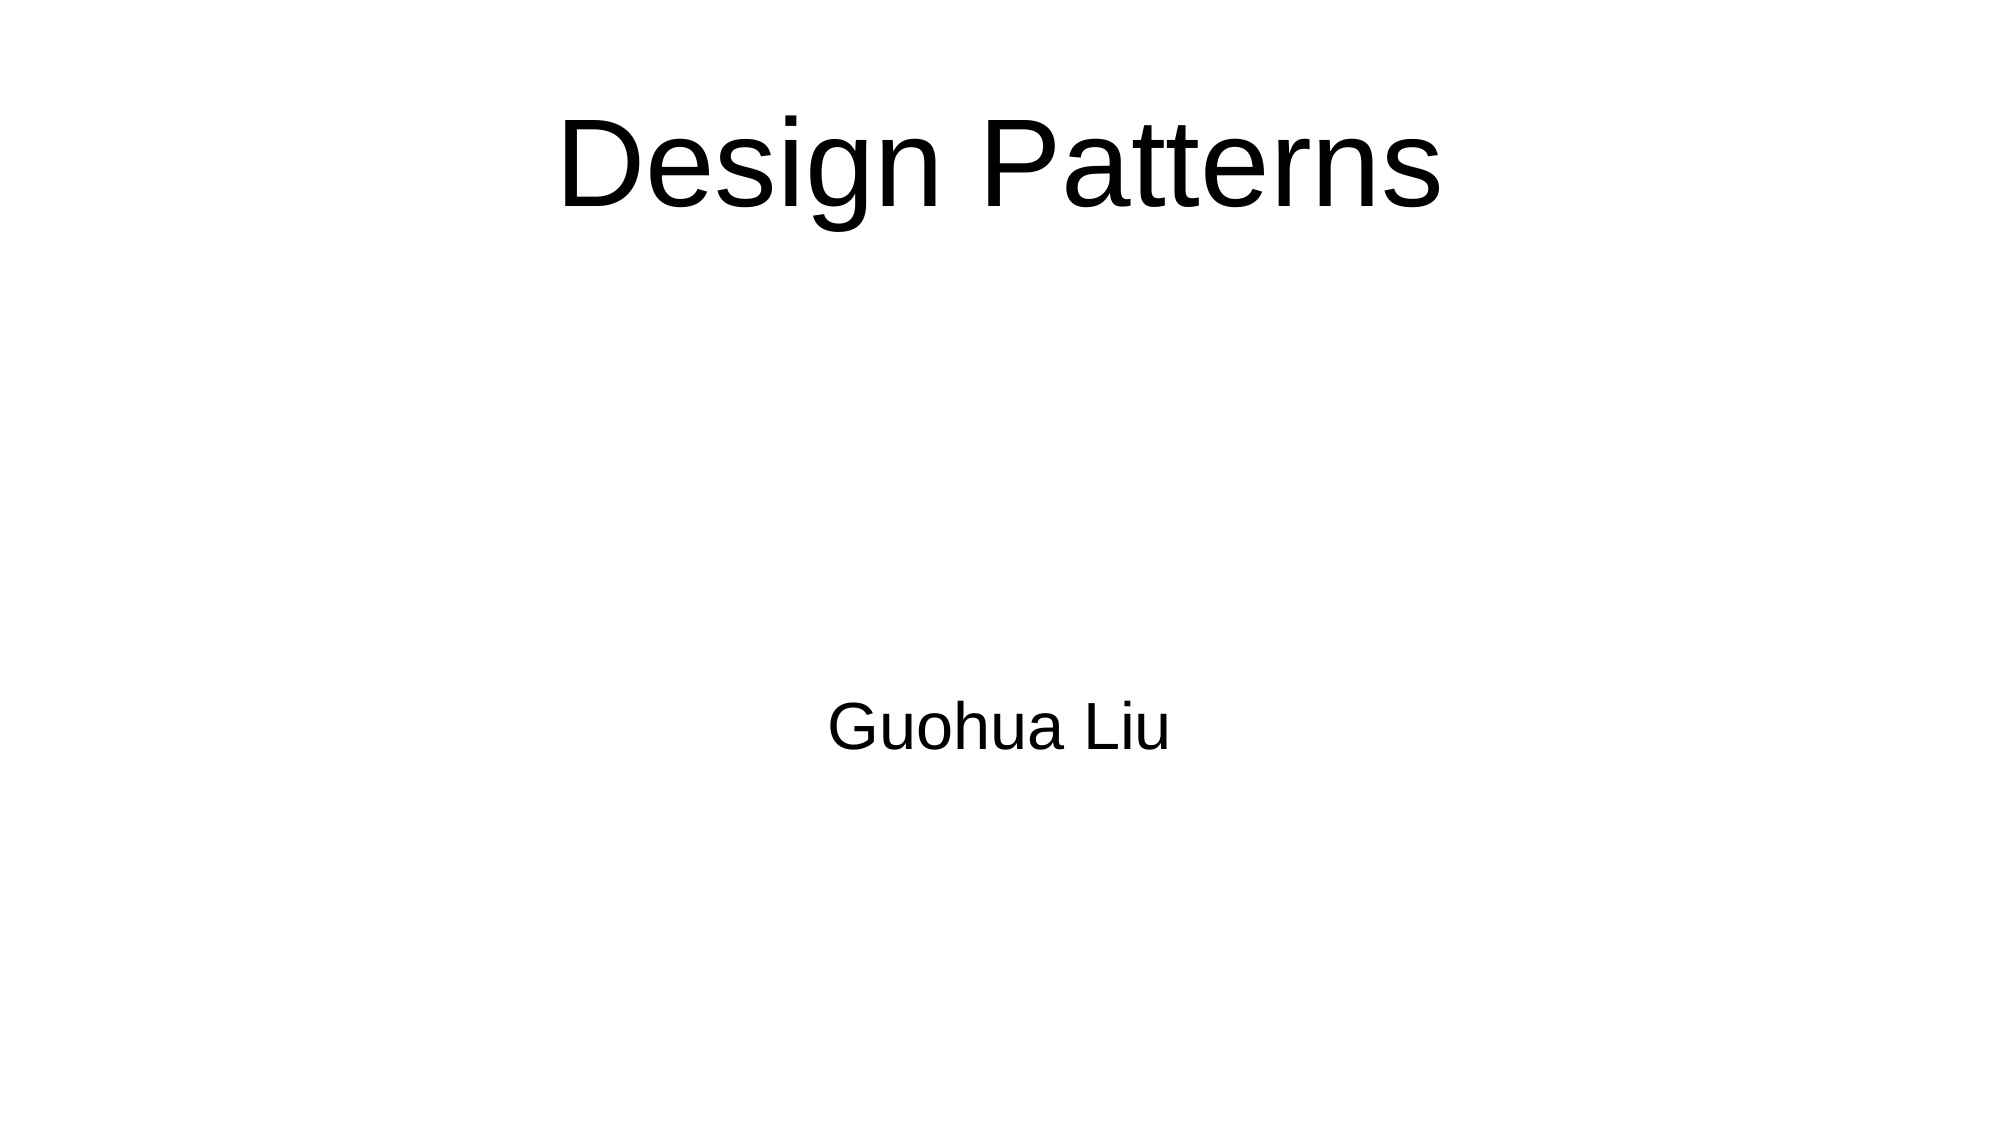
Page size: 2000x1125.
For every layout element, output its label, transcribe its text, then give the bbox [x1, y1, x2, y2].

title Design Patterns [137, 59, 1863, 278]
subtitle Guohua Liu [249, 590, 1750, 863]
